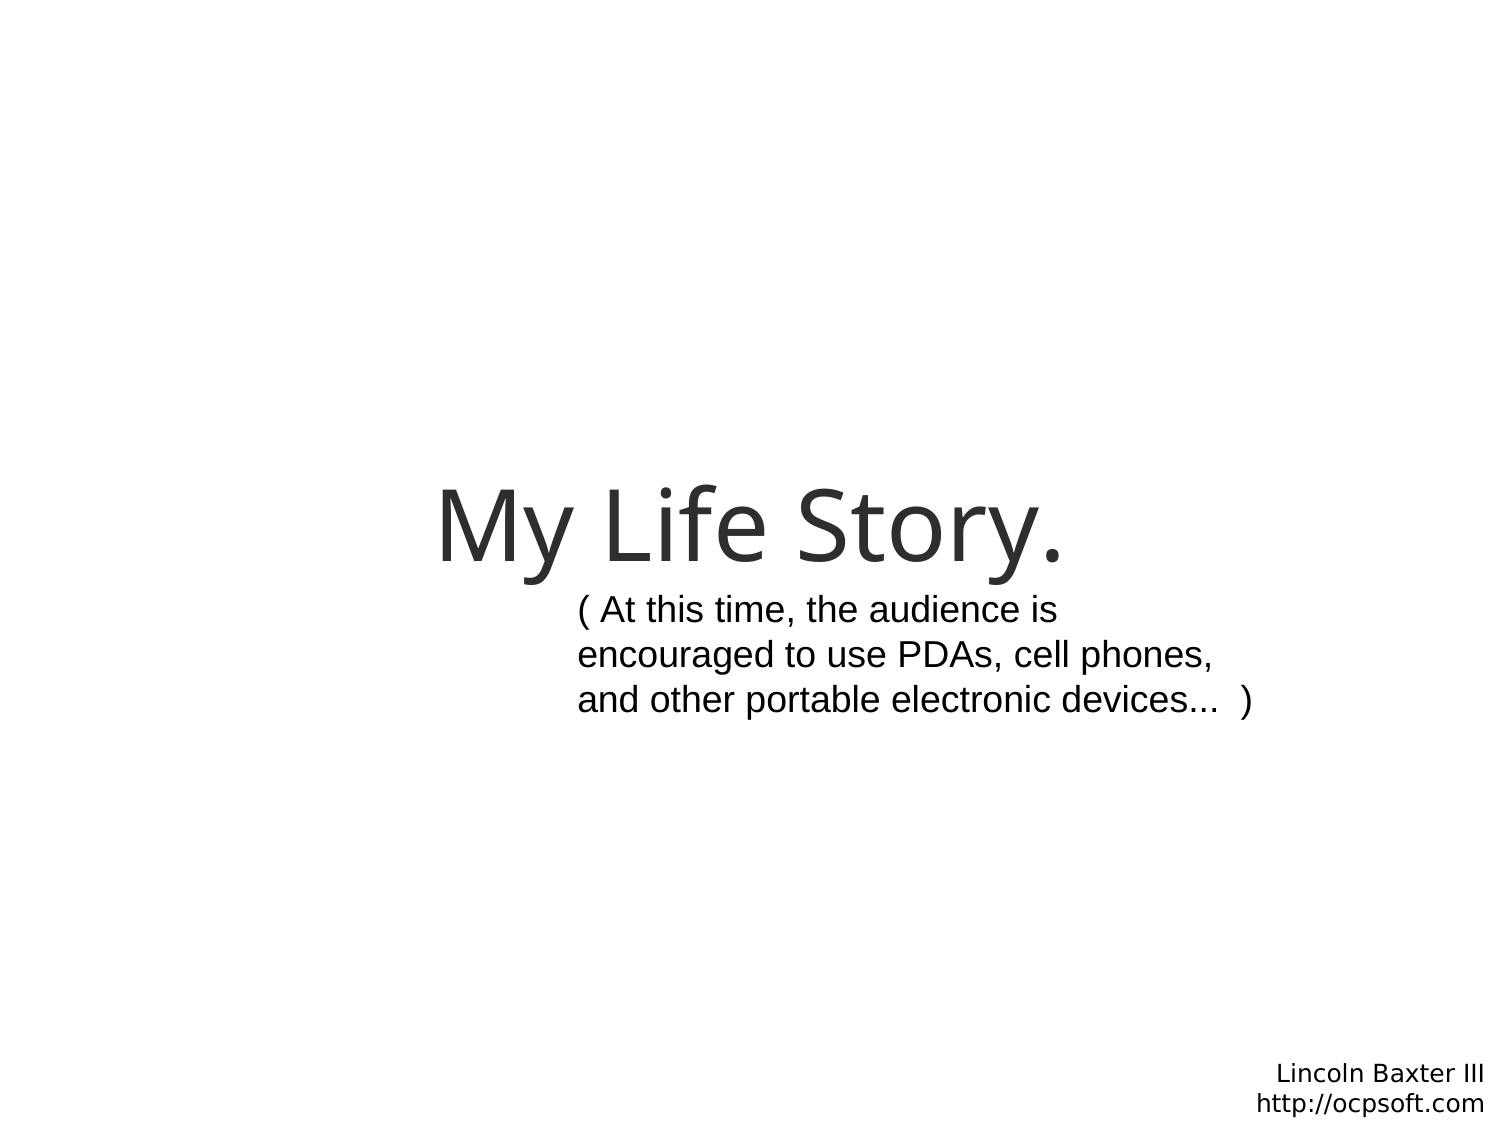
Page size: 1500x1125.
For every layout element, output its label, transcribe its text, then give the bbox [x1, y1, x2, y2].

subtitle My Life Story. [75, 119, 1425, 923]
text_box ( At this time, the audience is encouraged to use PDAs, cell phones, and other portable electronic devices... ) [562, 577, 1276, 728]
